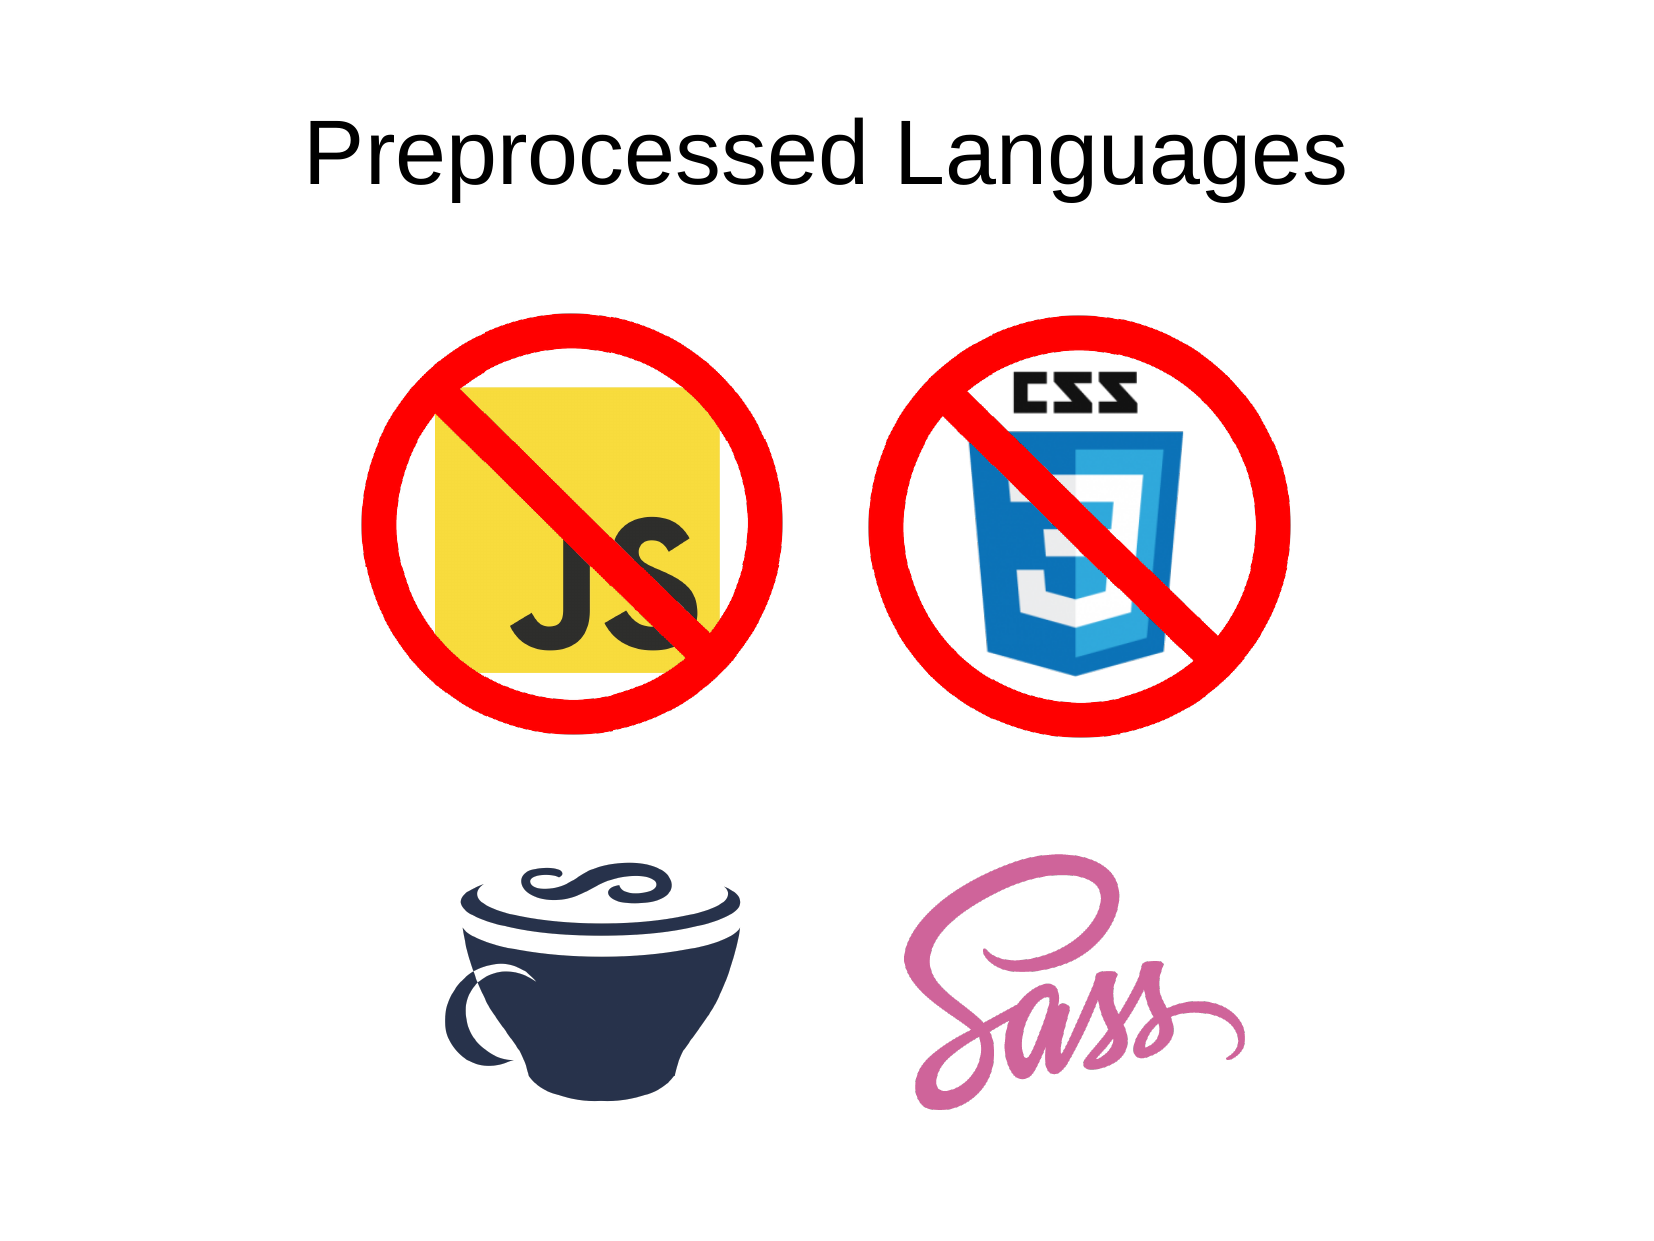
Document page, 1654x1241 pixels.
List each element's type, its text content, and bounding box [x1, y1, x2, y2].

picture [867, 315, 1291, 738]
picture [904, 854, 1245, 1110]
picture [360, 312, 783, 736]
title Preprocessed Languages [82, 49, 1571, 257]
picture [435, 824, 750, 1140]
